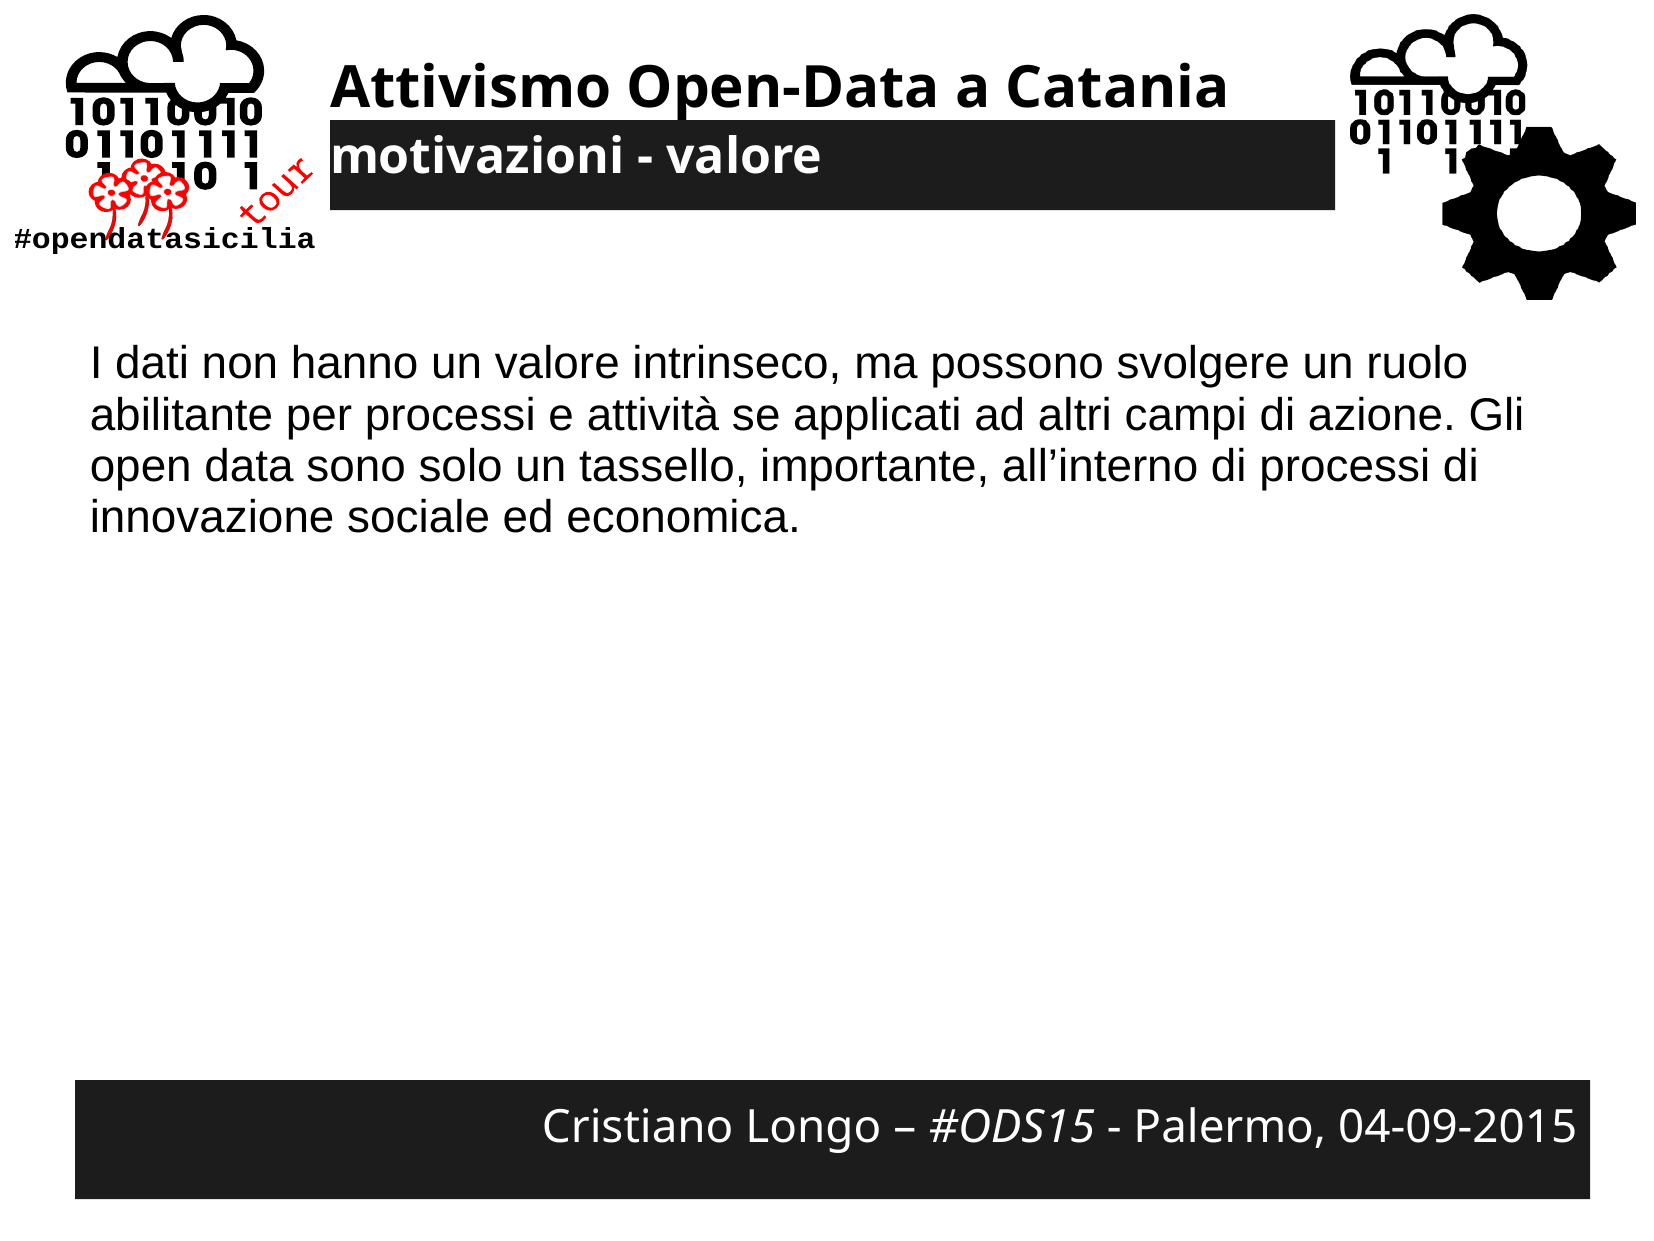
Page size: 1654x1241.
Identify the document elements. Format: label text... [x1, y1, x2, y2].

list motivazioni - valore [330, 120, 1336, 211]
list Cristiano Longo – #ODS15 - Palermo, 04-09-2015 [75, 1080, 1591, 1200]
picture [15, 15, 316, 256]
list Attivismo Open-Data a Catania [330, 45, 1321, 120]
picture [1350, 14, 1636, 301]
text_box I dati non hanno un valore intrinseco, ma possono svolgere un ruolo abilitante per processi e attività se applicati ad altri campi di azione. Gli open data sono solo un tassello, importante, all’interno di processi di innovazione sociale ed economica. [75, 330, 1606, 550]
